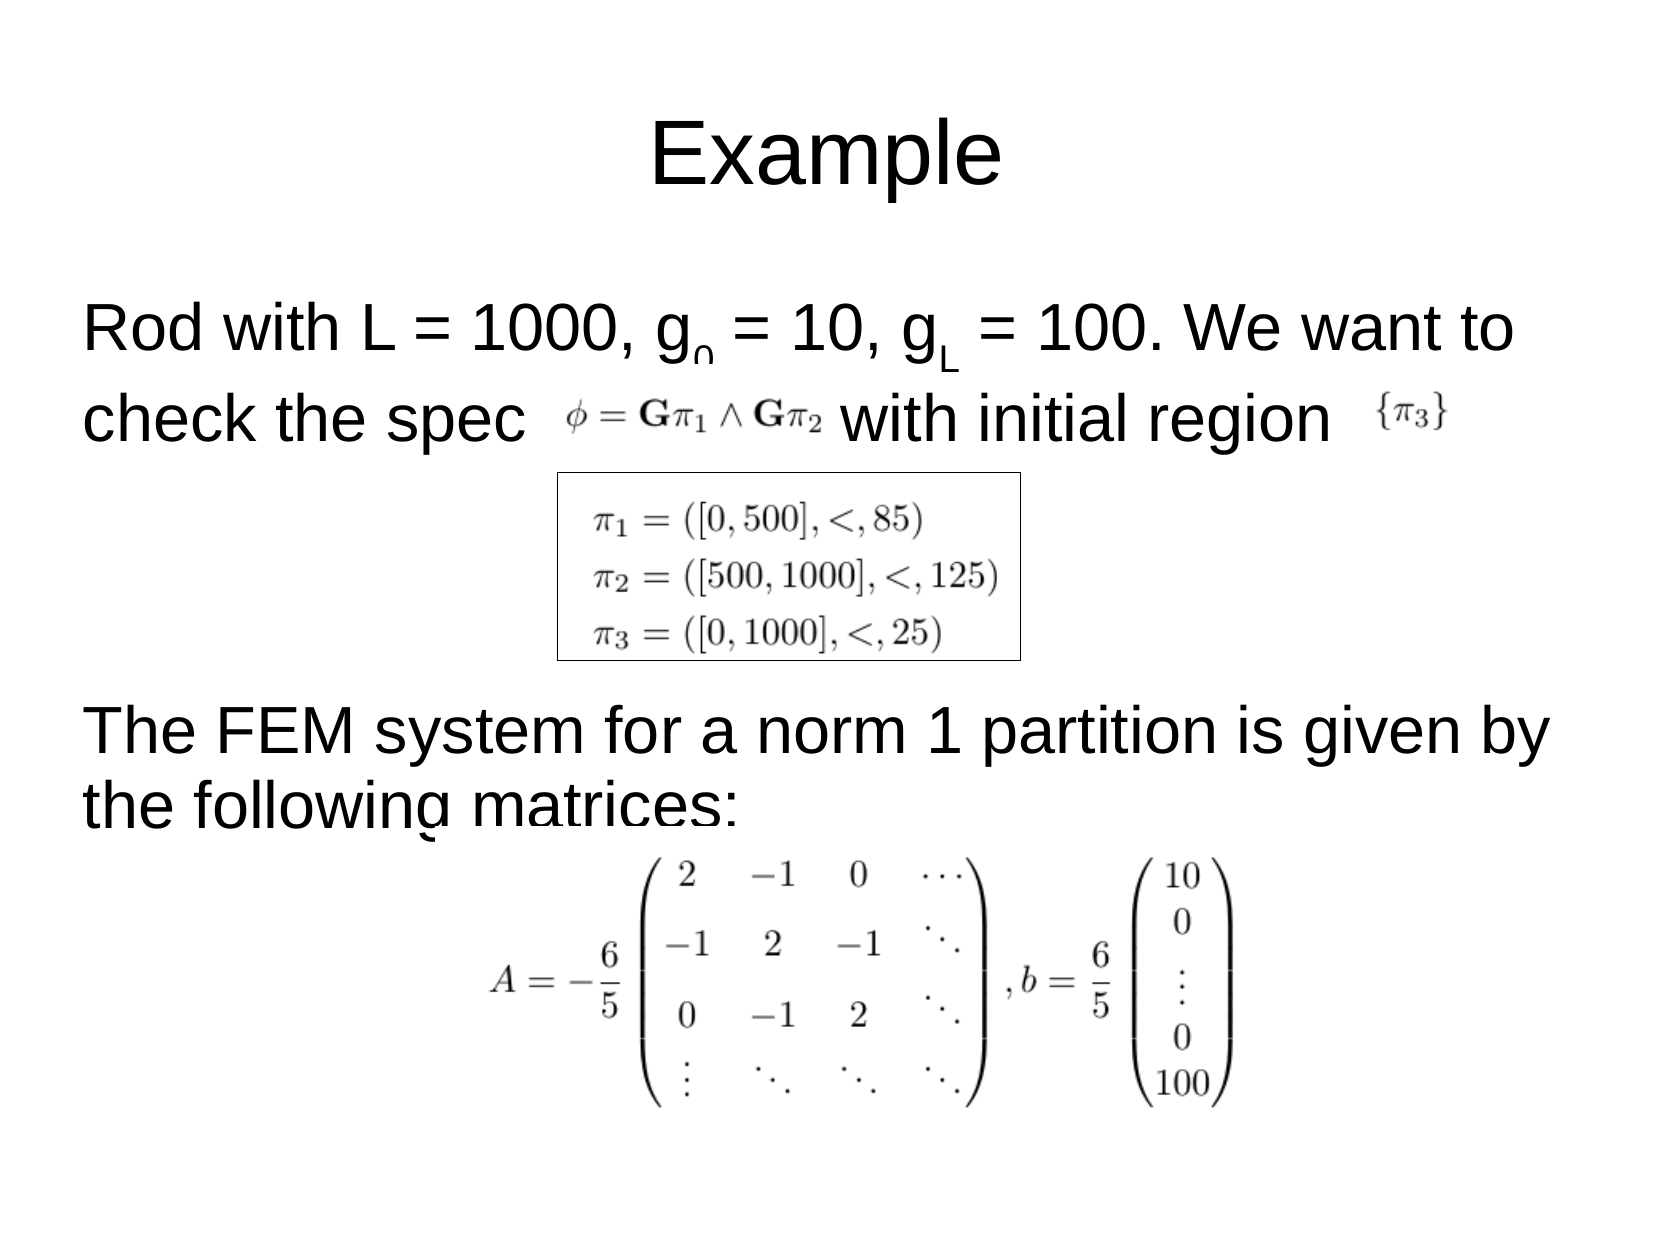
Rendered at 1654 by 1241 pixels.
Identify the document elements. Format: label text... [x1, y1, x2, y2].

picture [435, 826, 1273, 1126]
picture [1365, 384, 1448, 436]
list Rod with L = 1000, g0 = 10, gL = 100. We want to check the spec with initial region The FEM system for a norm 1 partition is given by the following matrices: [82, 290, 1571, 1010]
picture [554, 364, 840, 451]
title Example [82, 49, 1571, 257]
picture [557, 472, 1021, 661]
